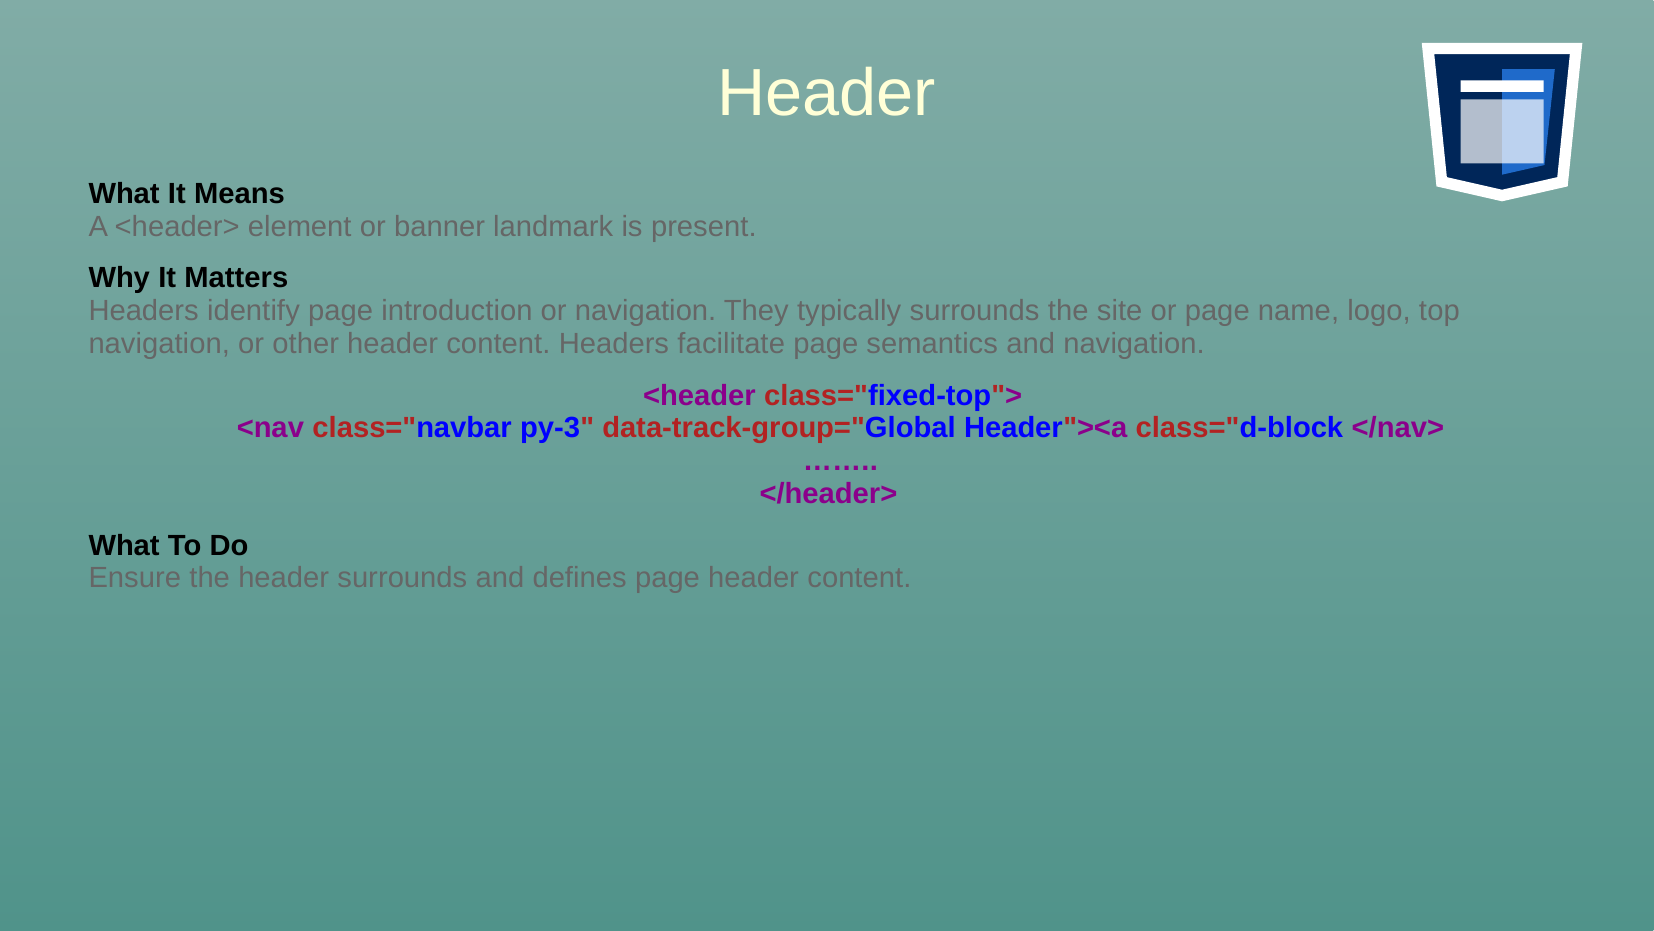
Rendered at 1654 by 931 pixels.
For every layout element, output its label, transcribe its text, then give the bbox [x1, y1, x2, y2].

subtitle What It Means A <header> element or banner landmark is present. Why It Matters Headers identify page introduction or navigation. They typically surrounds the site or page name, logo, top navigation, or other header content. Headers facilitate page semantics and navigation. <header class="fixed-top"> <nav class="navbar py-3" data-track-group="Global Header"><a class="d-block </nav> …….. </header> What To Do Ensure the header surrounds and defines page header content. [88, 177, 1577, 842]
picture [1417, 37, 1587, 207]
title Header [82, 37, 1417, 148]
